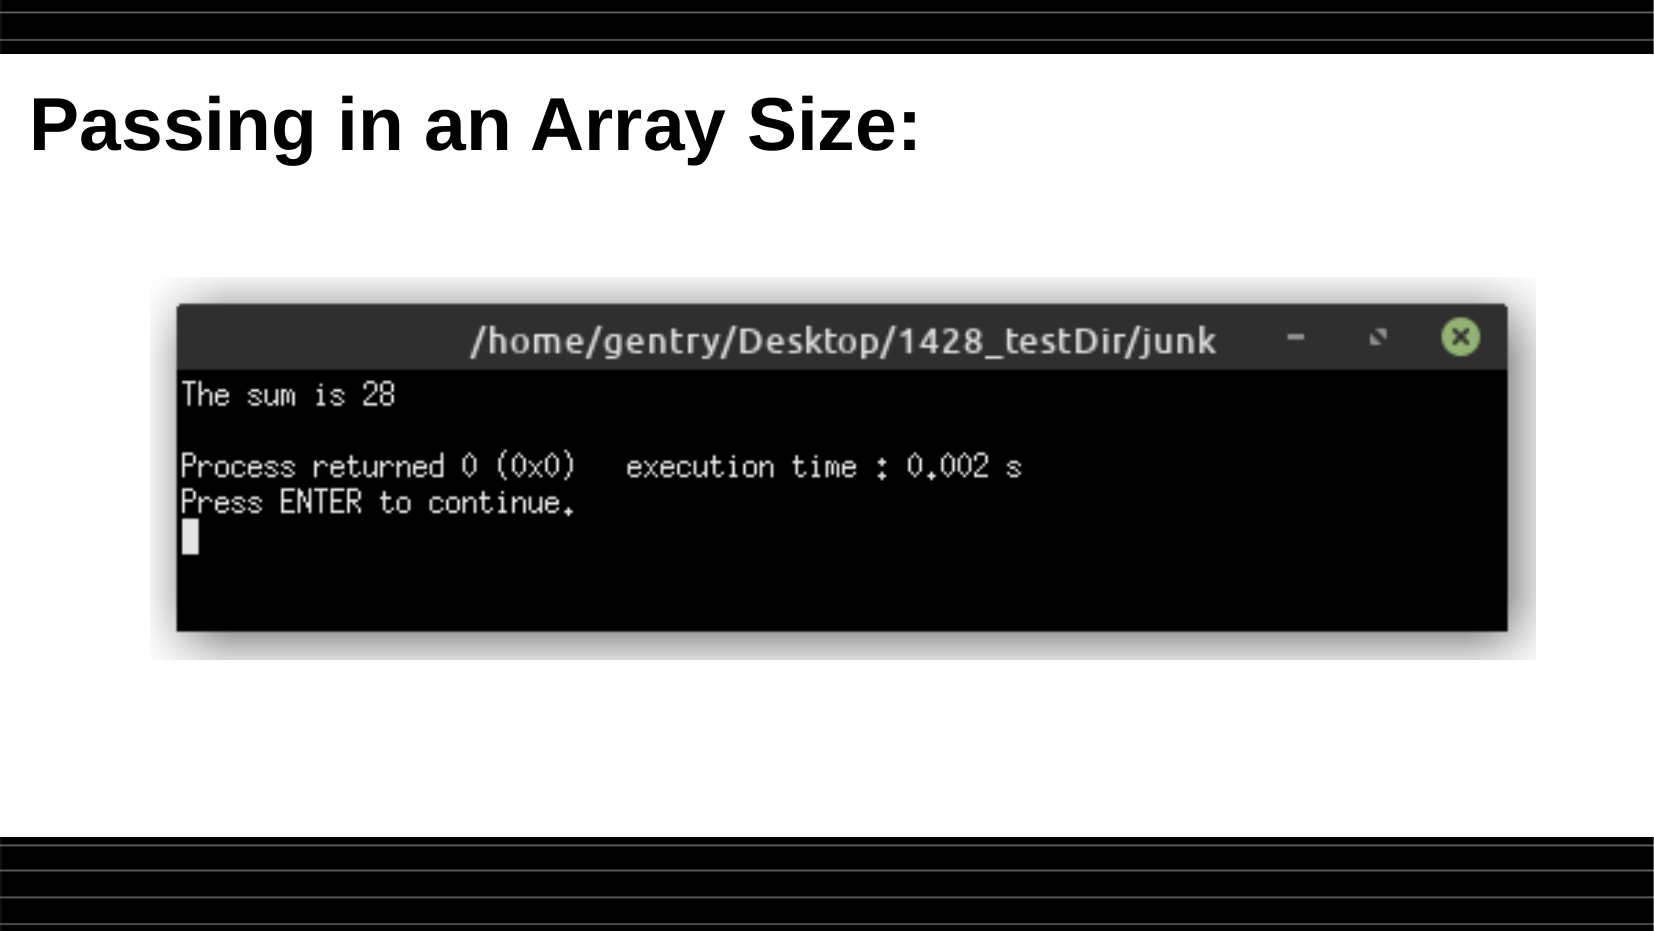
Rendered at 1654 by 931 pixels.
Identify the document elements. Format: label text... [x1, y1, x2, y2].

picture [0, 0, 1654, 54]
text_box Passing in an Array Size: [15, 75, 1546, 174]
picture [0, 837, 1654, 931]
picture [150, 277, 1536, 661]
